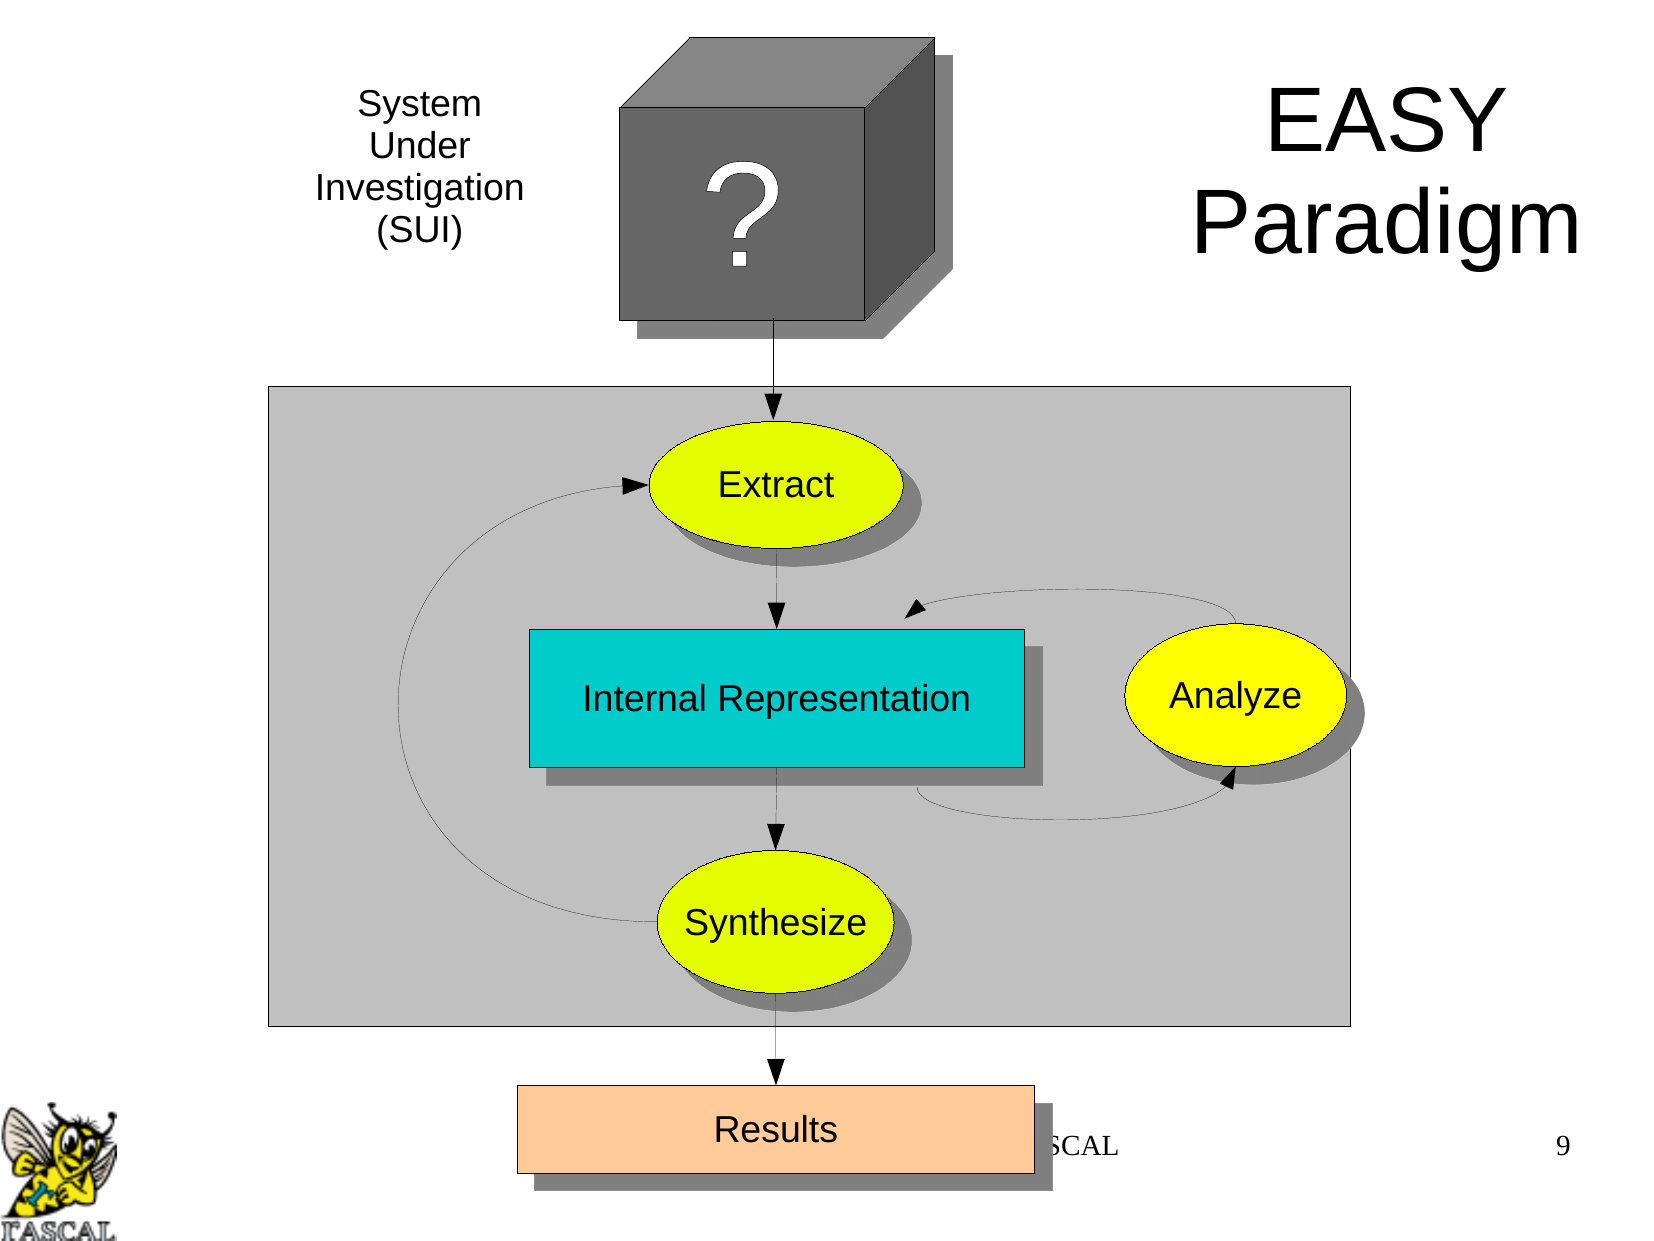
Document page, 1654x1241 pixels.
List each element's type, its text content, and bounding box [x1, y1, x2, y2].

text_box [268, 386, 775, 1027]
text_box System Under Investigation (SUI) [300, 75, 541, 258]
text_box ? [619, 108, 864, 321]
text_box Analyze [1124, 623, 1347, 767]
text_box [399, 486, 776, 921]
text_box Internal Representation [529, 629, 1025, 768]
picture [0, 1102, 117, 1241]
text_box EASY Paradigm [1175, 60, 1598, 281]
text_box Extract [649, 421, 904, 549]
text_box [774, 386, 1351, 1027]
text_box Results [517, 1085, 1035, 1174]
text_box Synthesize [657, 850, 895, 994]
